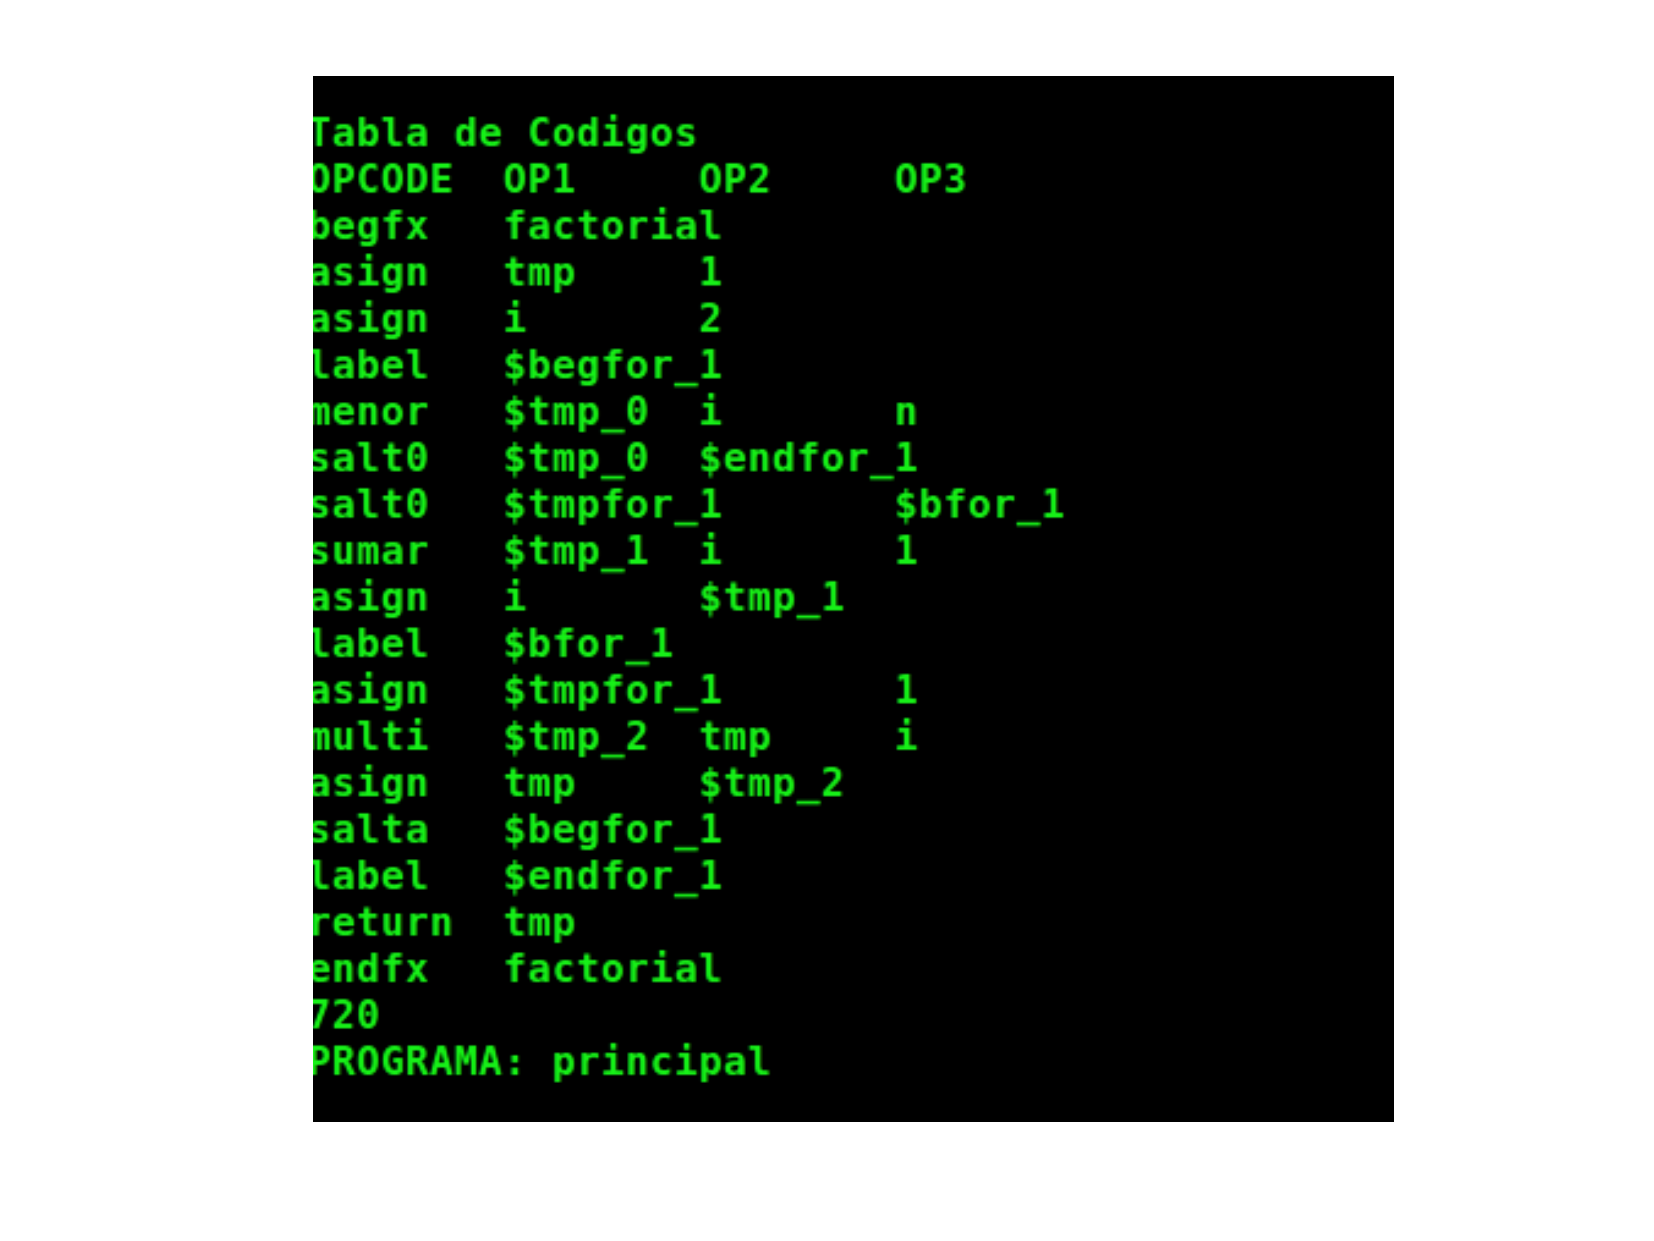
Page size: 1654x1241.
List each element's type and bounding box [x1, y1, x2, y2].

picture [313, 76, 1394, 1123]
